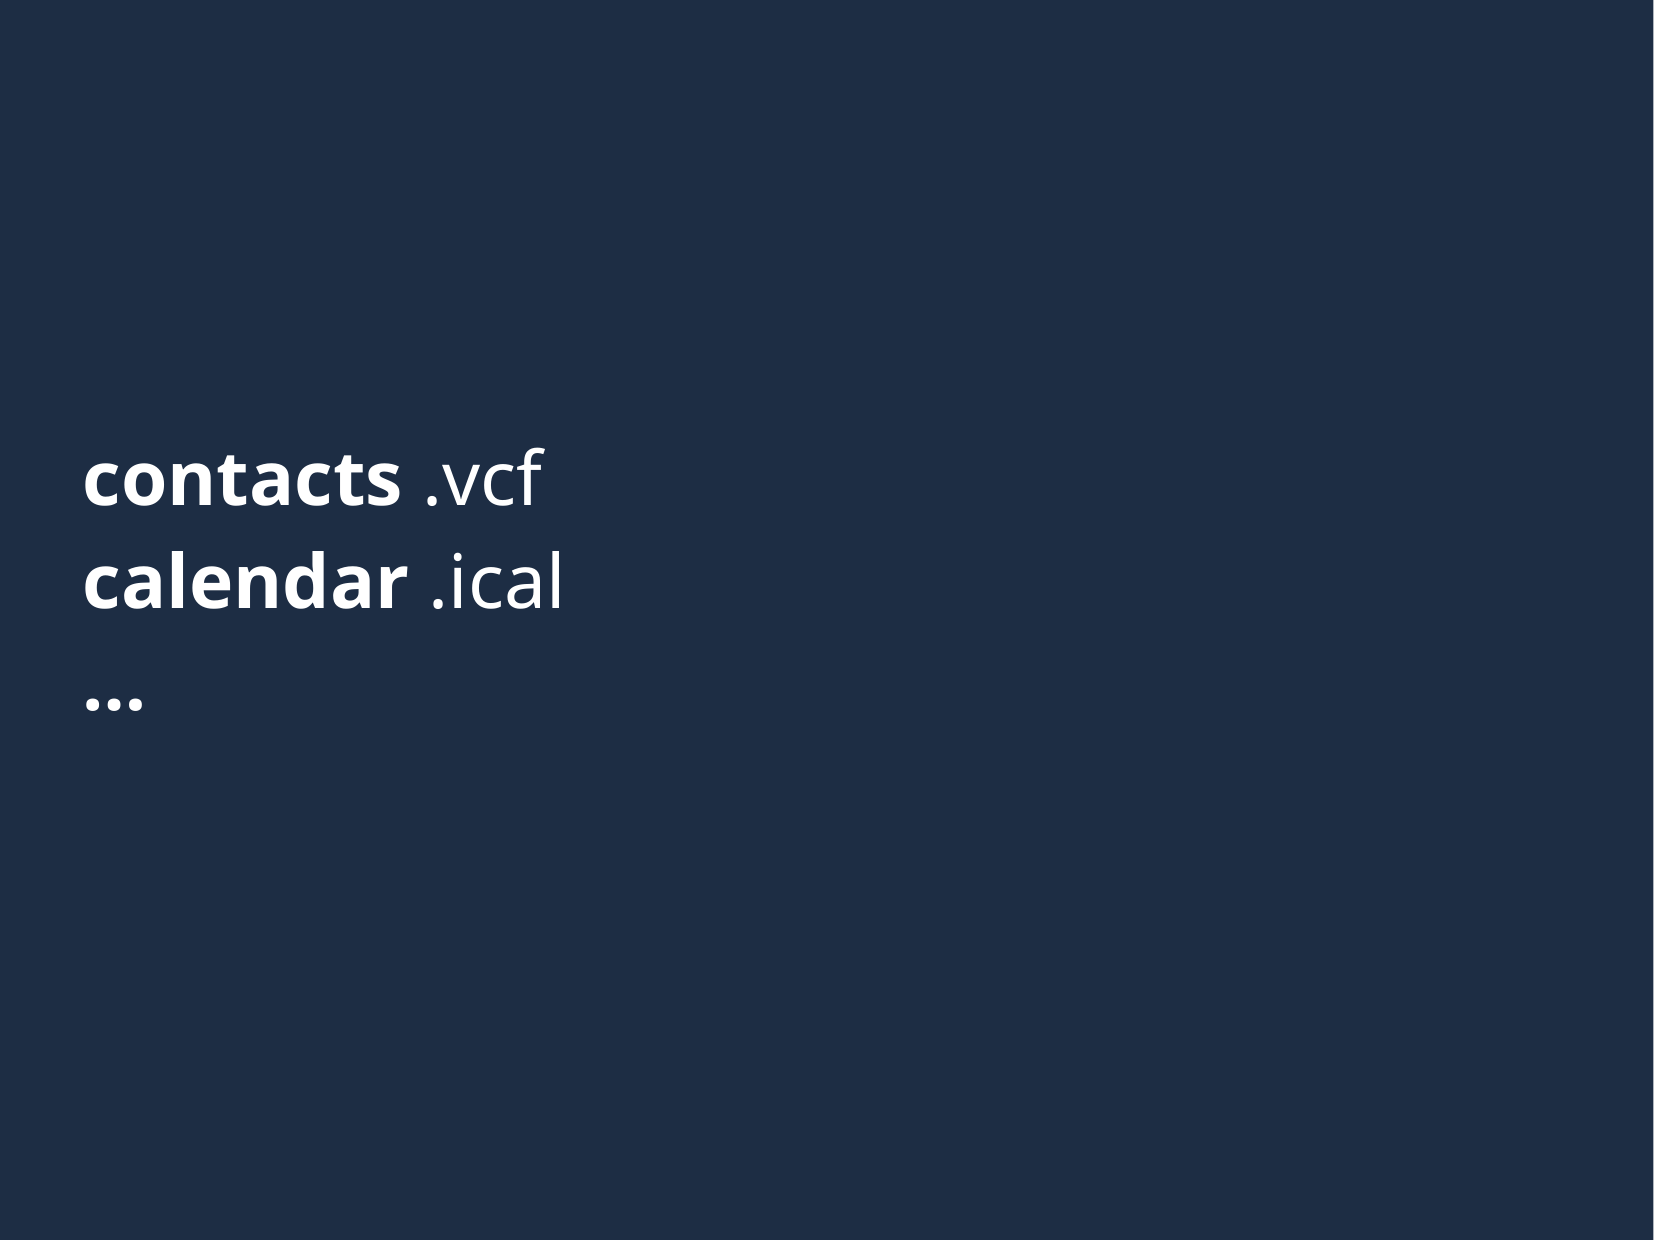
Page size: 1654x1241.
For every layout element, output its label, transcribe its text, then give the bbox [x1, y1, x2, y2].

subtitle contacts .vcf calendar .ical … [82, 49, 1571, 1109]
